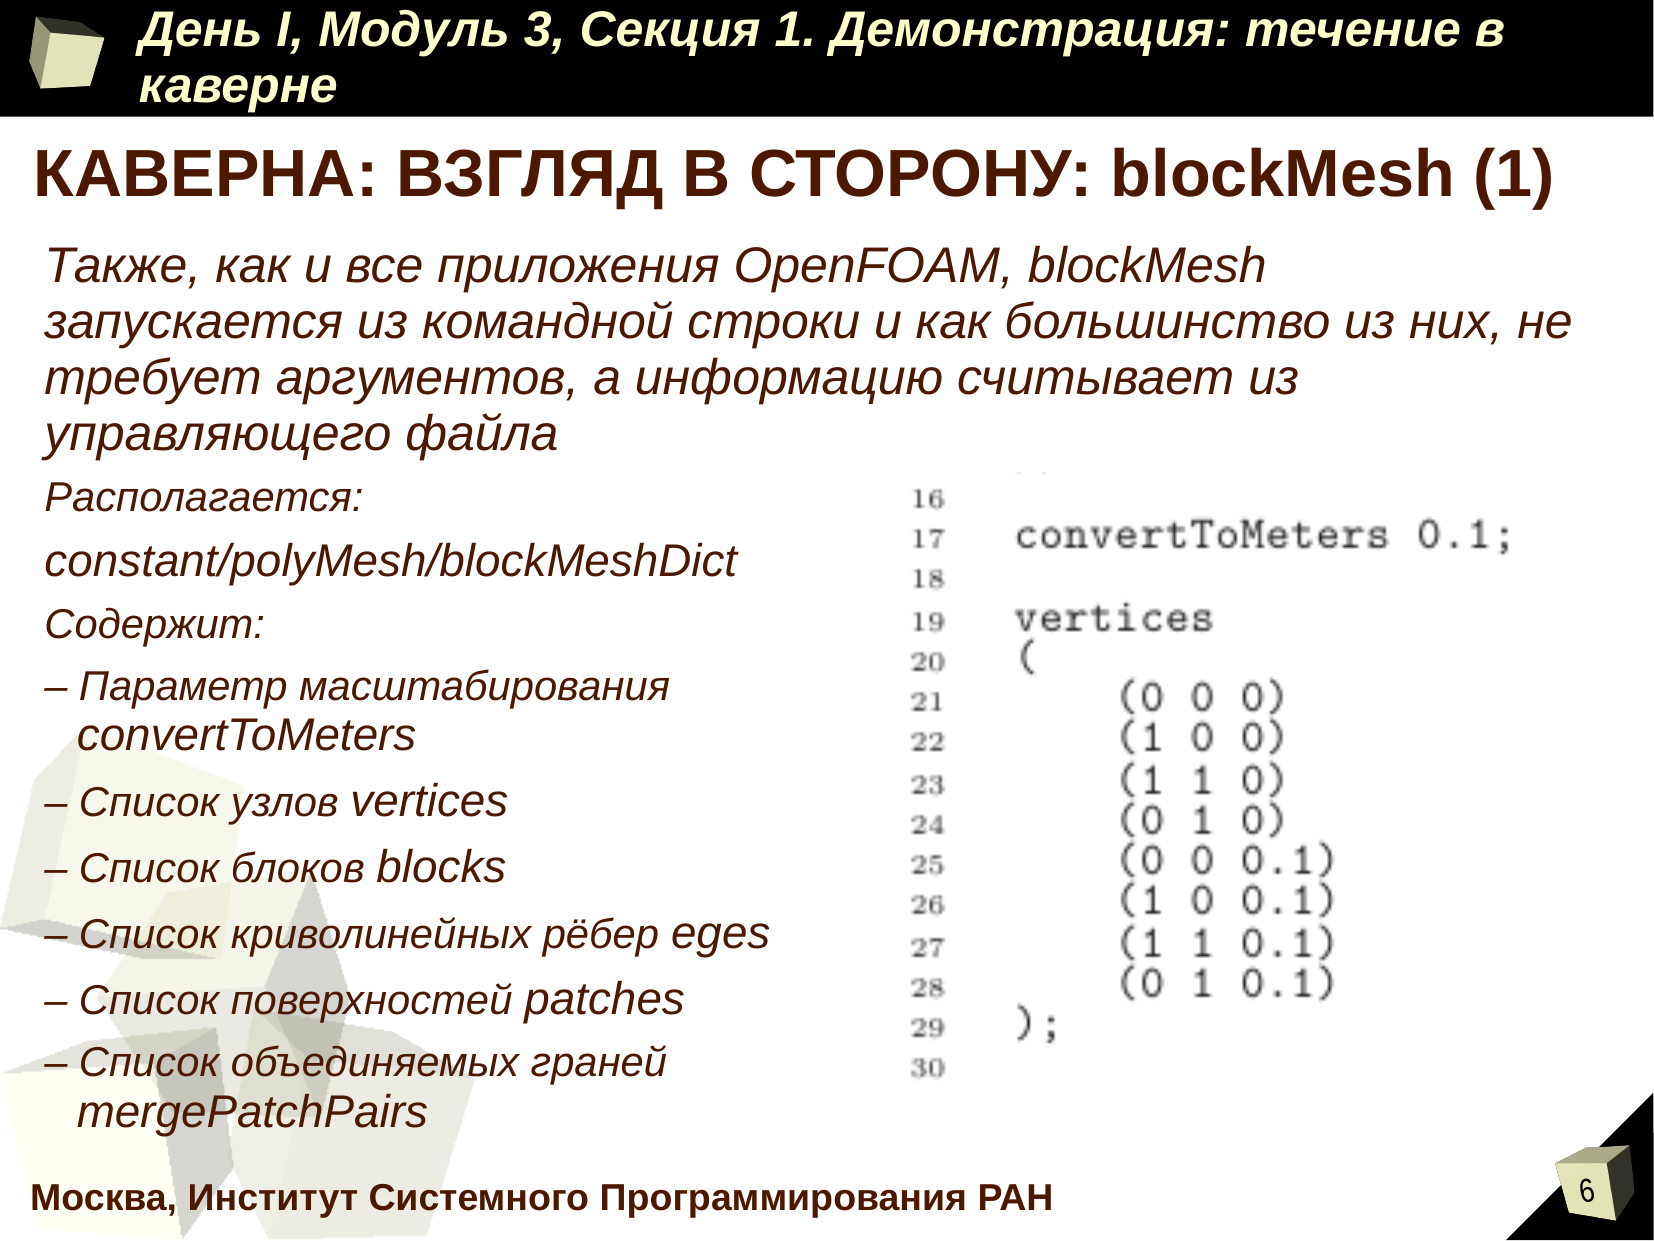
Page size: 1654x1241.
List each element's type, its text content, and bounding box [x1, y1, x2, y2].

picture [0, 726, 477, 1241]
picture [812, 472, 1542, 1087]
text_box КАВЕРНА: ВЗГЛЯД В СТОРОНУ: blockMesh (1) [18, 128, 1619, 219]
picture [464, 1193, 472, 1198]
text_box Также, как и все приложения OpenFOAM, blockMesh запускается из командной строки и как большинство из них, не требует аргументов, а информацию считывает из управляющего файла [29, 230, 1595, 469]
text_box Располагается: constant/polyMesh/blockMeshDict Содержит: – Параметр масштабирования convertToMeters – Список узлов vertices – Список блоков blocks – Список криволинейных рёбер eges – Список поверхностей patches – Список объединяемых граней mergePatchPairs [29, 466, 827, 1145]
